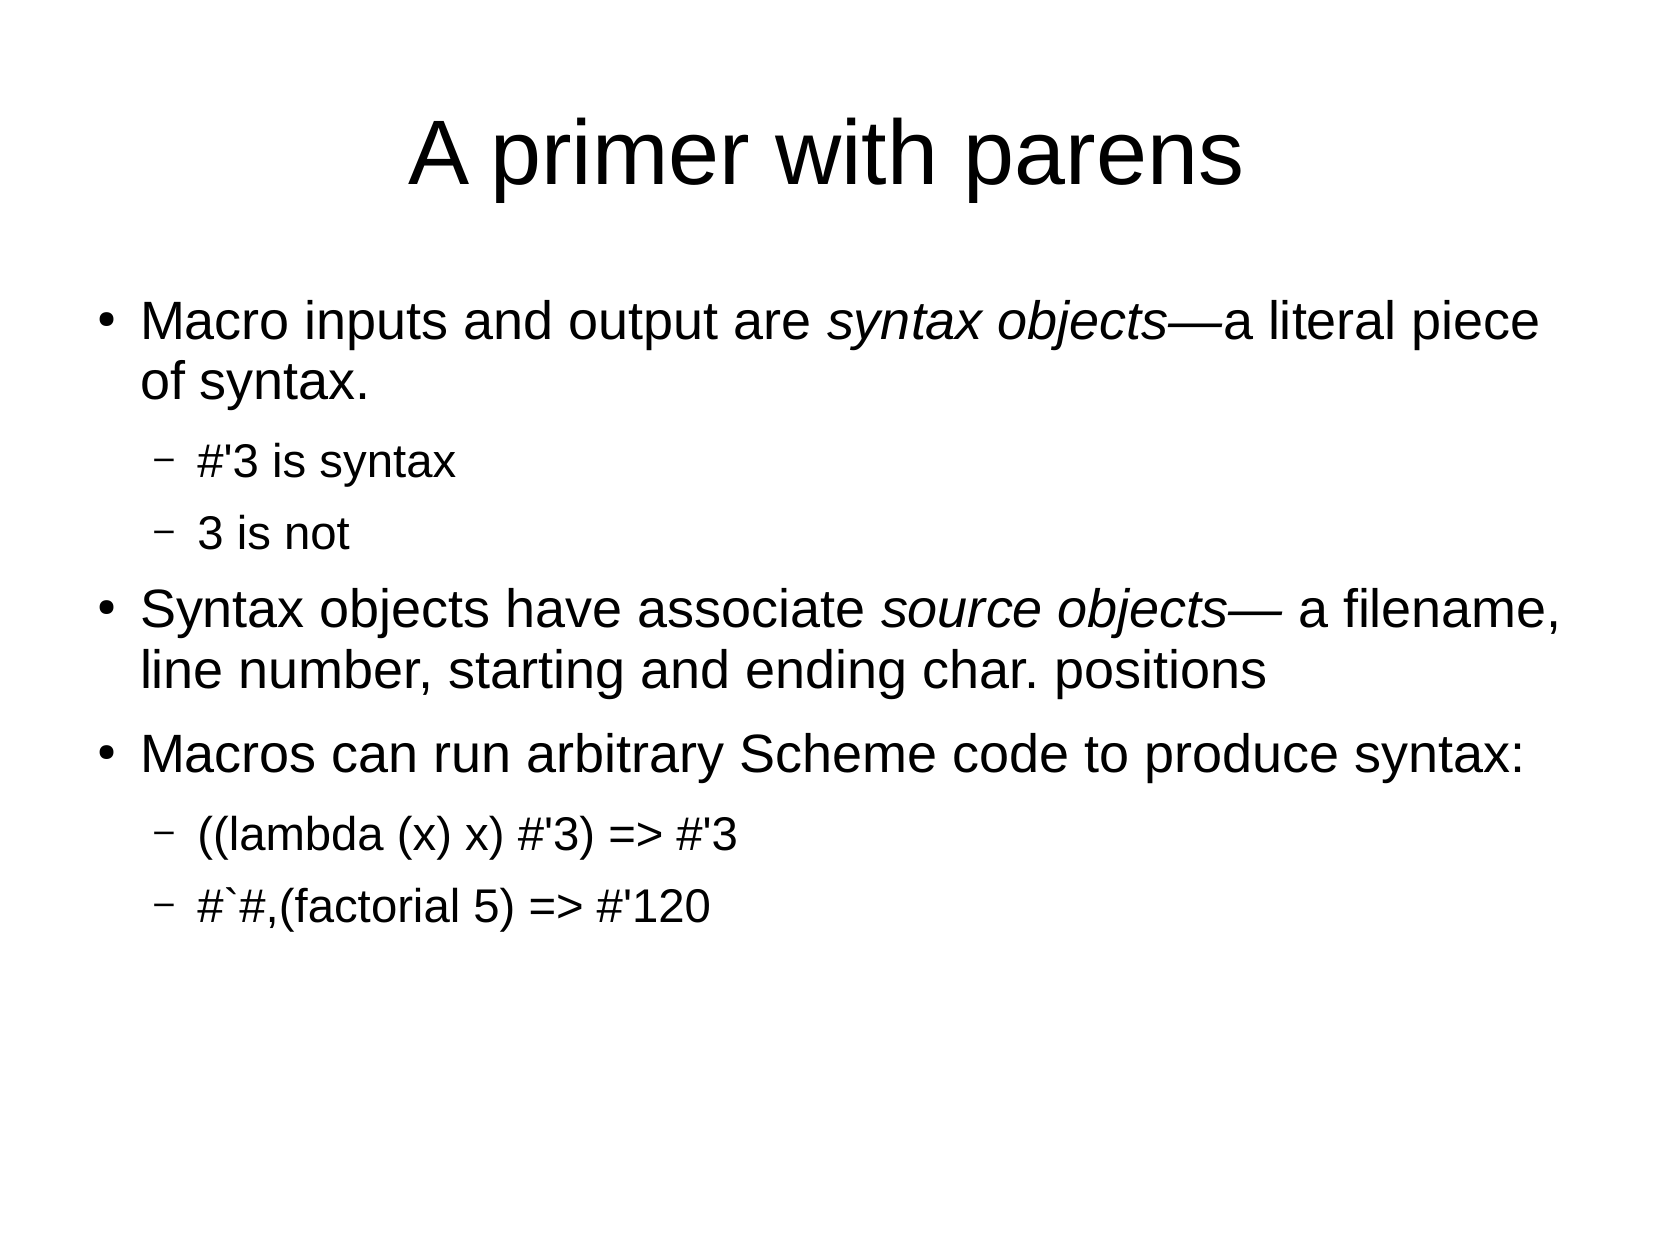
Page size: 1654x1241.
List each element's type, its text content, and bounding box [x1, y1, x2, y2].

list Macro inputs and output are syntax objects—a literal piece of syntax. #'3 is syntax 3 is not Syntax objects have associate source objects— a filename, line number, starting and ending char. positions Macros can run arbitrary Scheme code to produce syntax: ((lambda (x) x) #'3) => #'3 #`#,(factorial 5) => #'120 [82, 290, 1571, 1010]
title A primer with parens [82, 49, 1571, 257]
